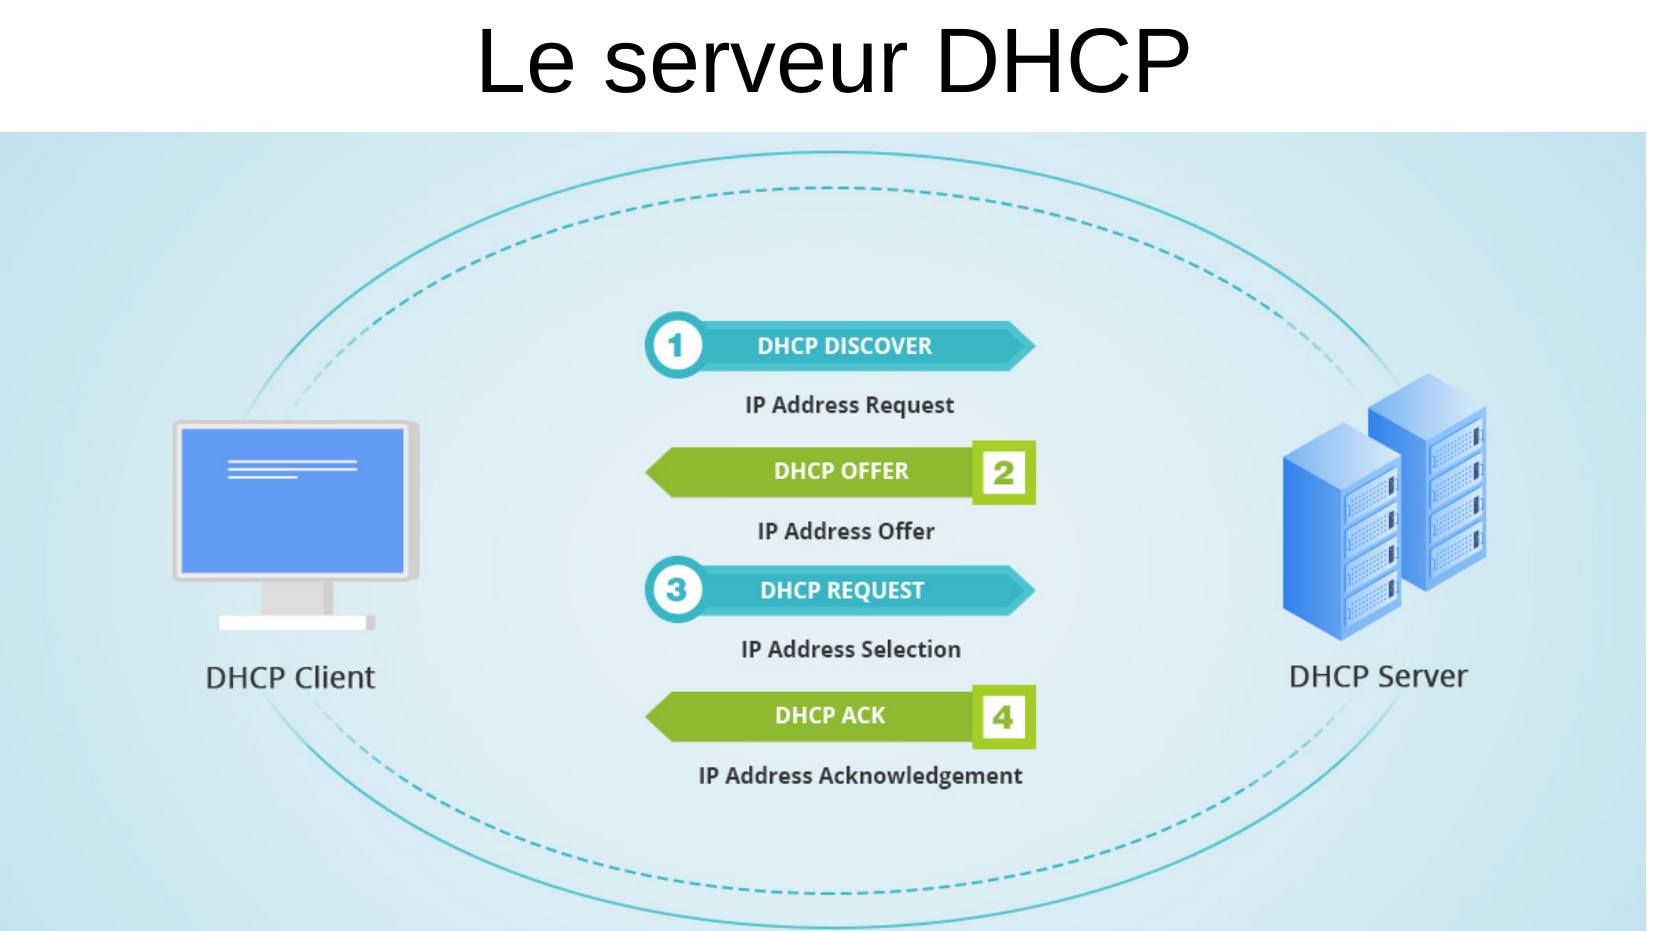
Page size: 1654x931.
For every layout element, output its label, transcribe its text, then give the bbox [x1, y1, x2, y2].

title Le serveur DHCP [91, 0, 1580, 132]
picture [0, 132, 1647, 931]
